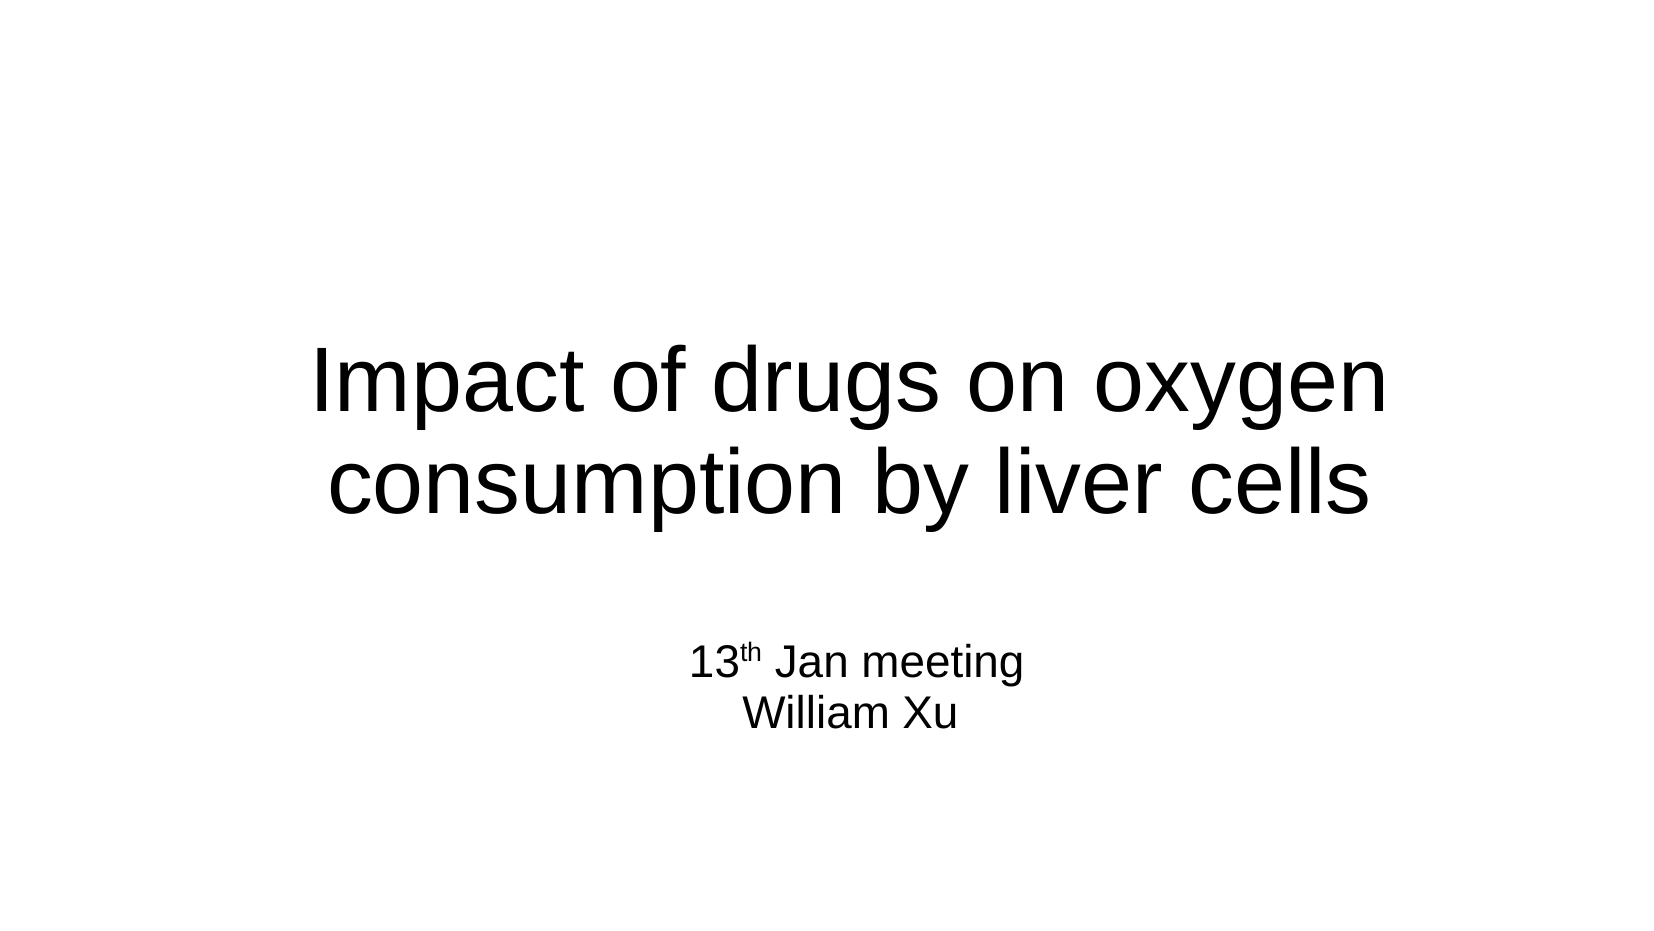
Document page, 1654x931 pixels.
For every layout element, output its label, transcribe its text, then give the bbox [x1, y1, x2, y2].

title Impact of drugs on oxygen consumption by liver cells 13th Jan meeting William Xu [106, 123, 1595, 739]
